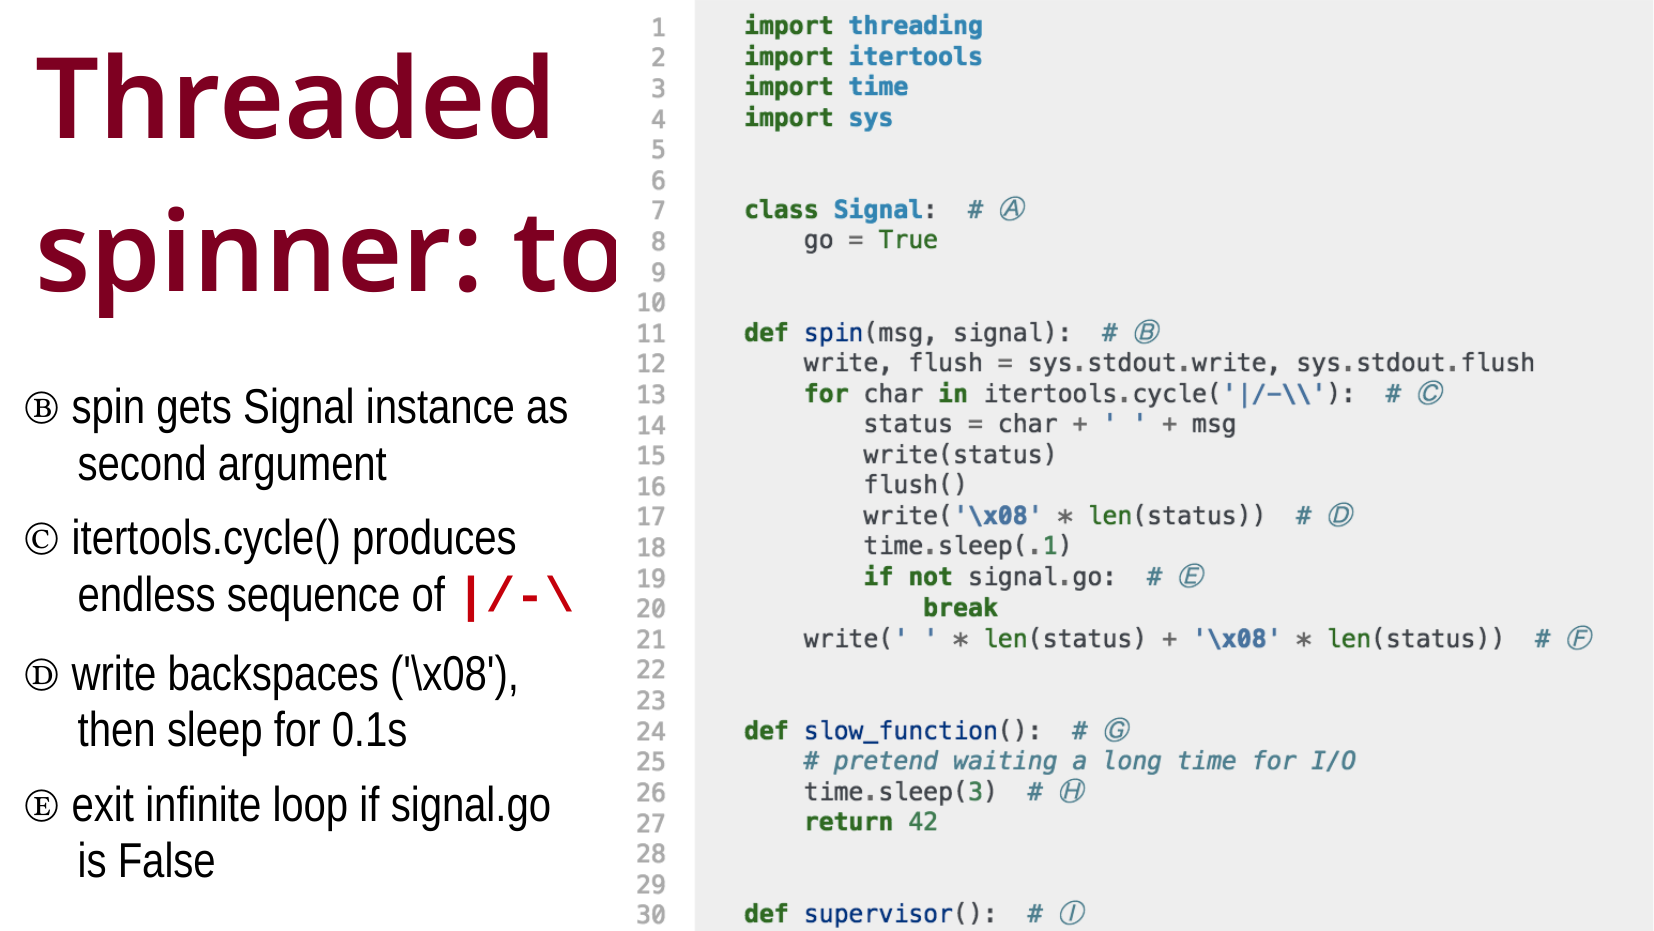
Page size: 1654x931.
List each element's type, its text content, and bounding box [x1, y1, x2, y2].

title Threaded spinner: top [35, 59, 616, 284]
list Ⓑ spin gets Signal instance as second argument Ⓒ itertools.cycle() produces endless sequence of |/-\ Ⓓ write backspaces ('\x08'), then sleep for 0.1s Ⓔ exit infinite loop if signal.go is False [23, 377, 591, 899]
picture [616, 0, 1654, 931]
